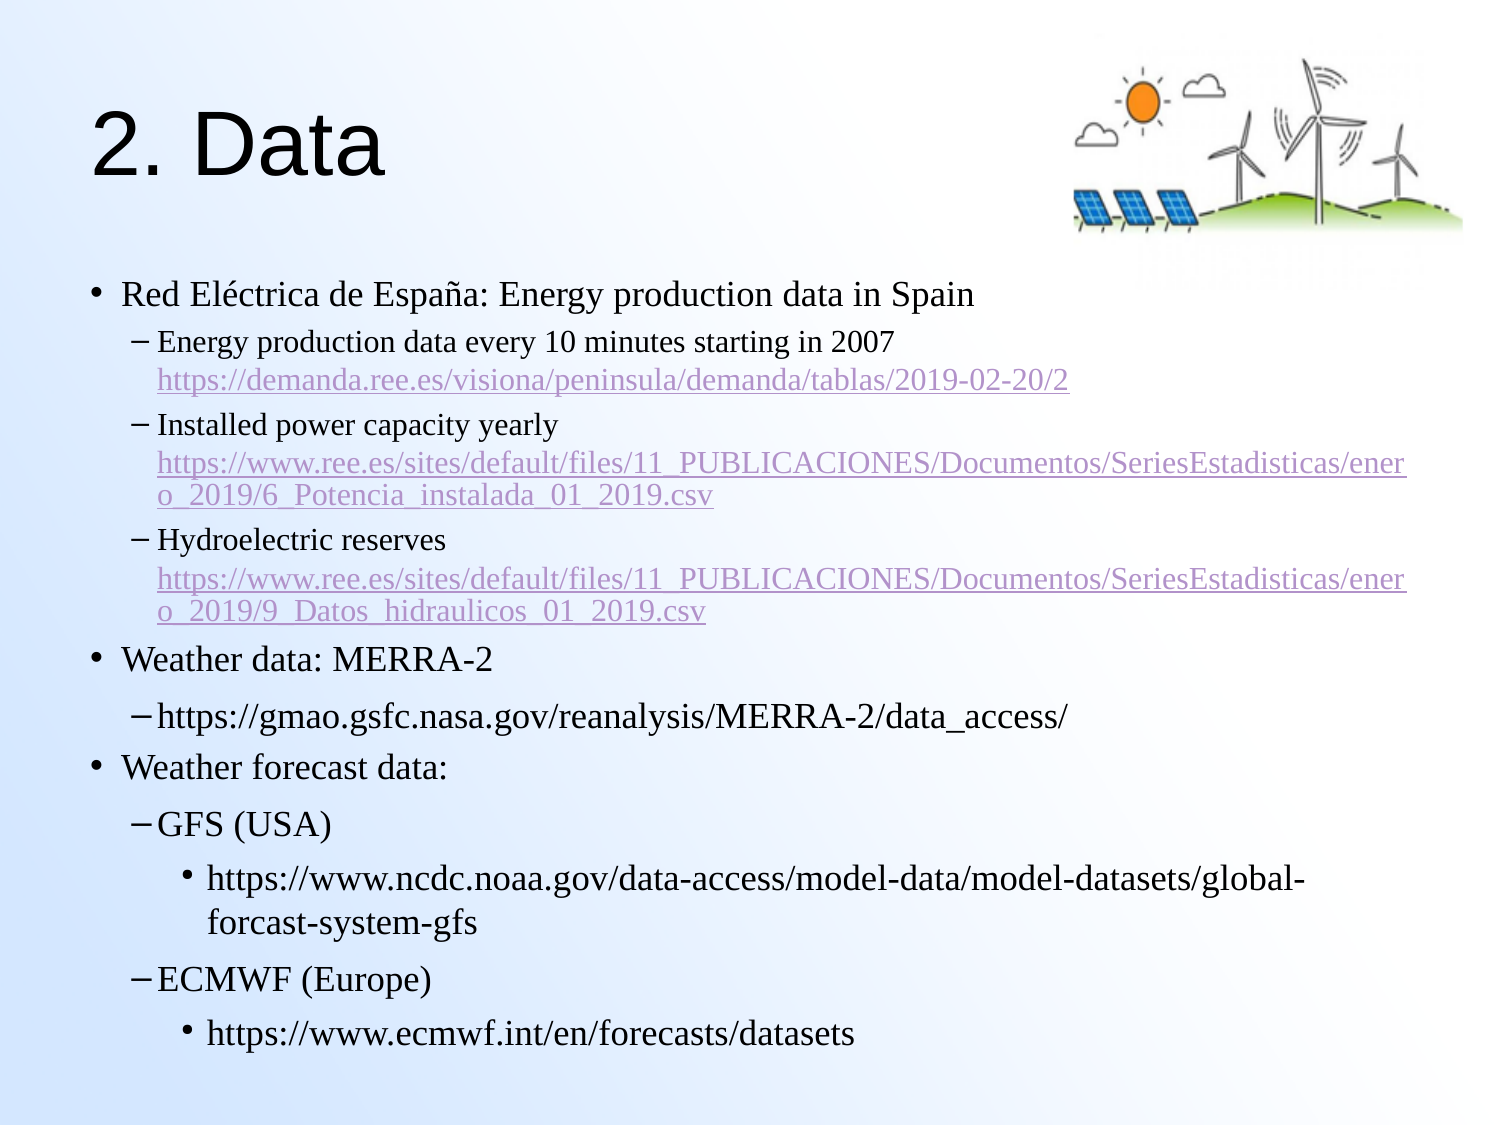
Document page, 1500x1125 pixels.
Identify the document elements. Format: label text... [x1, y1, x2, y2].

picture [0, 0, 1500, 1125]
title 2. Data [75, 45, 1425, 233]
list Red Eléctrica de España: Energy production data in Spain Energy production data every 10 minutes starting in 2007 https://demanda.ree.es/visiona/peninsula/demanda/tablas/2019-02-20/2 Installed power capacity yearly https://www.ree.es/sites/default/files/11_PUBLICACIONES/Documentos/SeriesEstadisticas/enero_2019/6_Potencia_instalada_01_2019.csv Hydroelectric reserves https://www.ree.es/sites/default/files/11_PUBLICACIONES/Documentos/SeriesEstadisticas/enero_2019/9_Datos_hidraulicos_01_2019.csv Weather data: MERRA-2 https://gmao.gsfc.nasa.gov/reanalysis/MERRA-2/data_access/ Weather forecast data: GFS (USA) https://www.ncdc.noaa.gov/data-access/model-data/model-datasets/global-forcast-system-gfs ECMWF (Europe) https://www.ecmwf.int/en/forecasts/datasets [75, 262, 1425, 1005]
